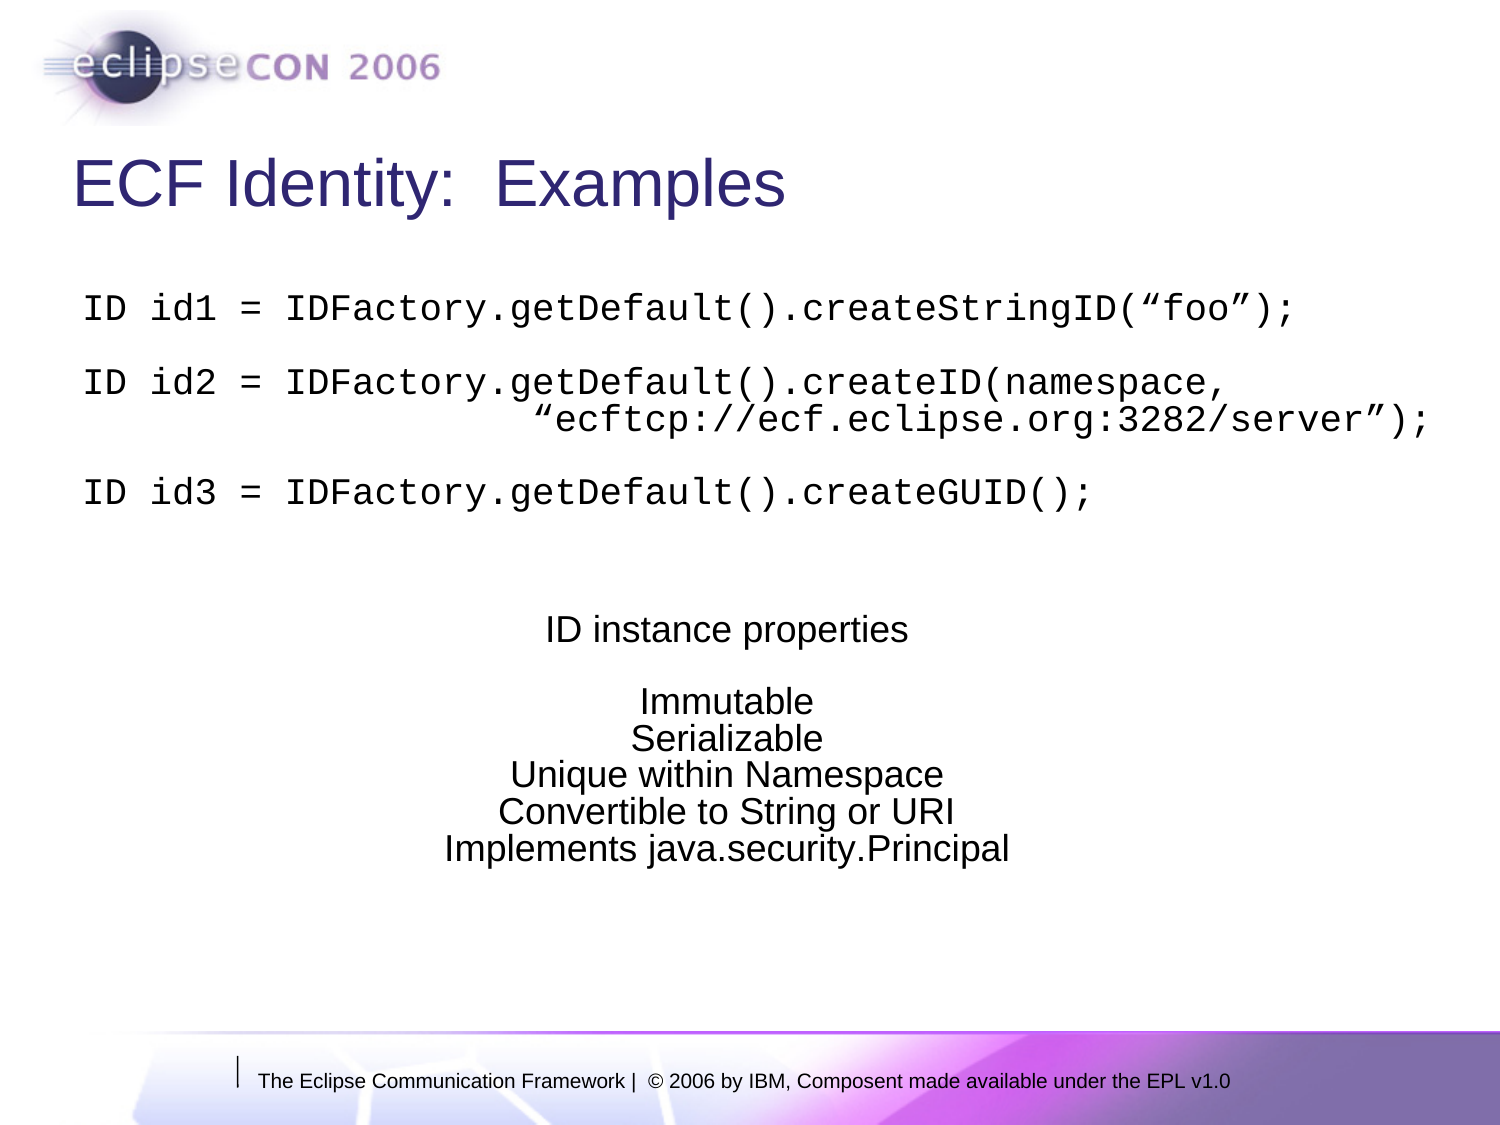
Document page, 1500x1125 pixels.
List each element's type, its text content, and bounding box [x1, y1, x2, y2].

title ECF Identity: Examples [72, 150, 1425, 226]
text_box ID id1 = IDFactory.getDefault().createStringID(“foo”); ID id2 = IDFactory.getDefault().createID(namespace, “ecftcp://ecf.eclipse.org:3282/server”); ID id3 = IDFactory.getDefault().createGUID(); [67, 283, 1463, 606]
picture [31, 10, 1040, 126]
text_box ID instance properties Immutable Serializable Unique within Namespace Convertible to String or URI Implements java.security.Principal [358, 605, 1097, 955]
picture [0, 1031, 1500, 1125]
